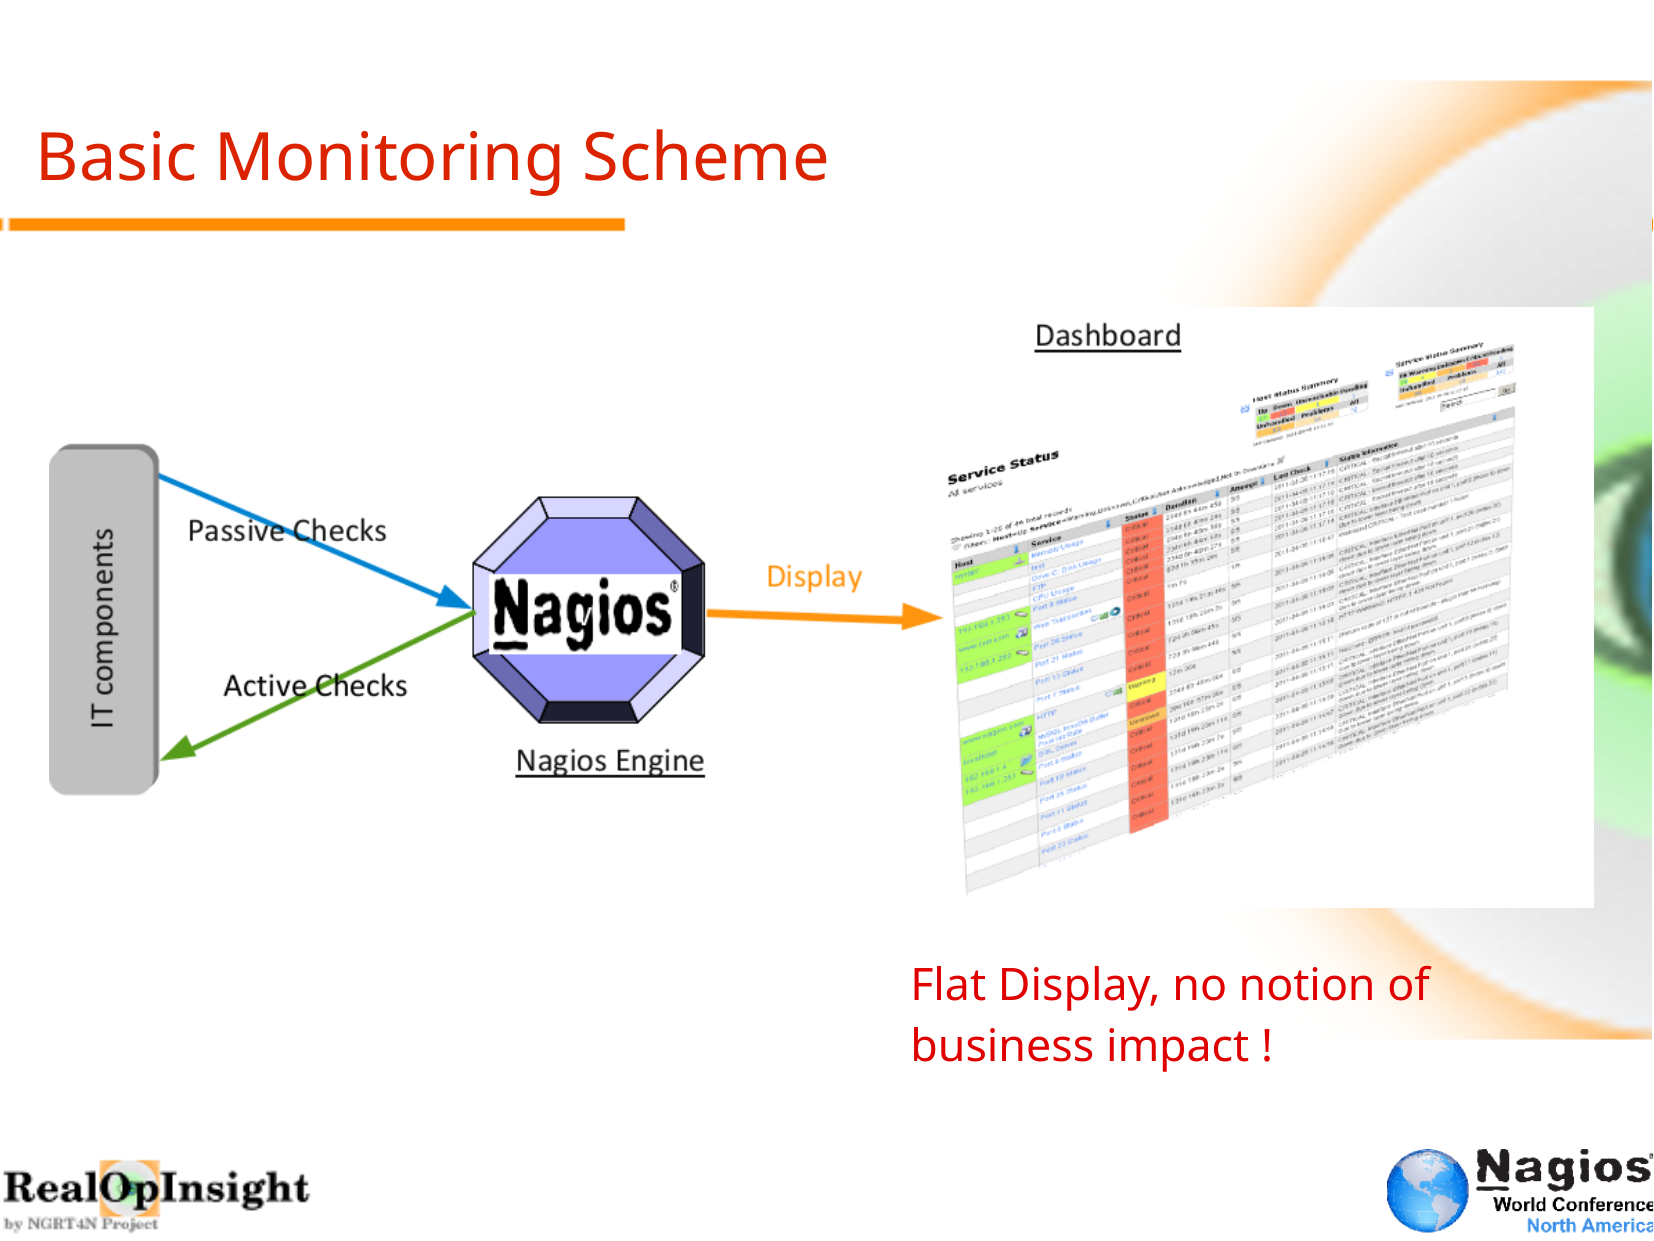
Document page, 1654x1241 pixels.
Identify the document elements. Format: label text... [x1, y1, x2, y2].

picture [0, 0, 1654, 1241]
list Flat Display, no notion of business impact ! [910, 952, 1523, 1076]
title Basic Monitoring Scheme [35, 73, 1500, 237]
